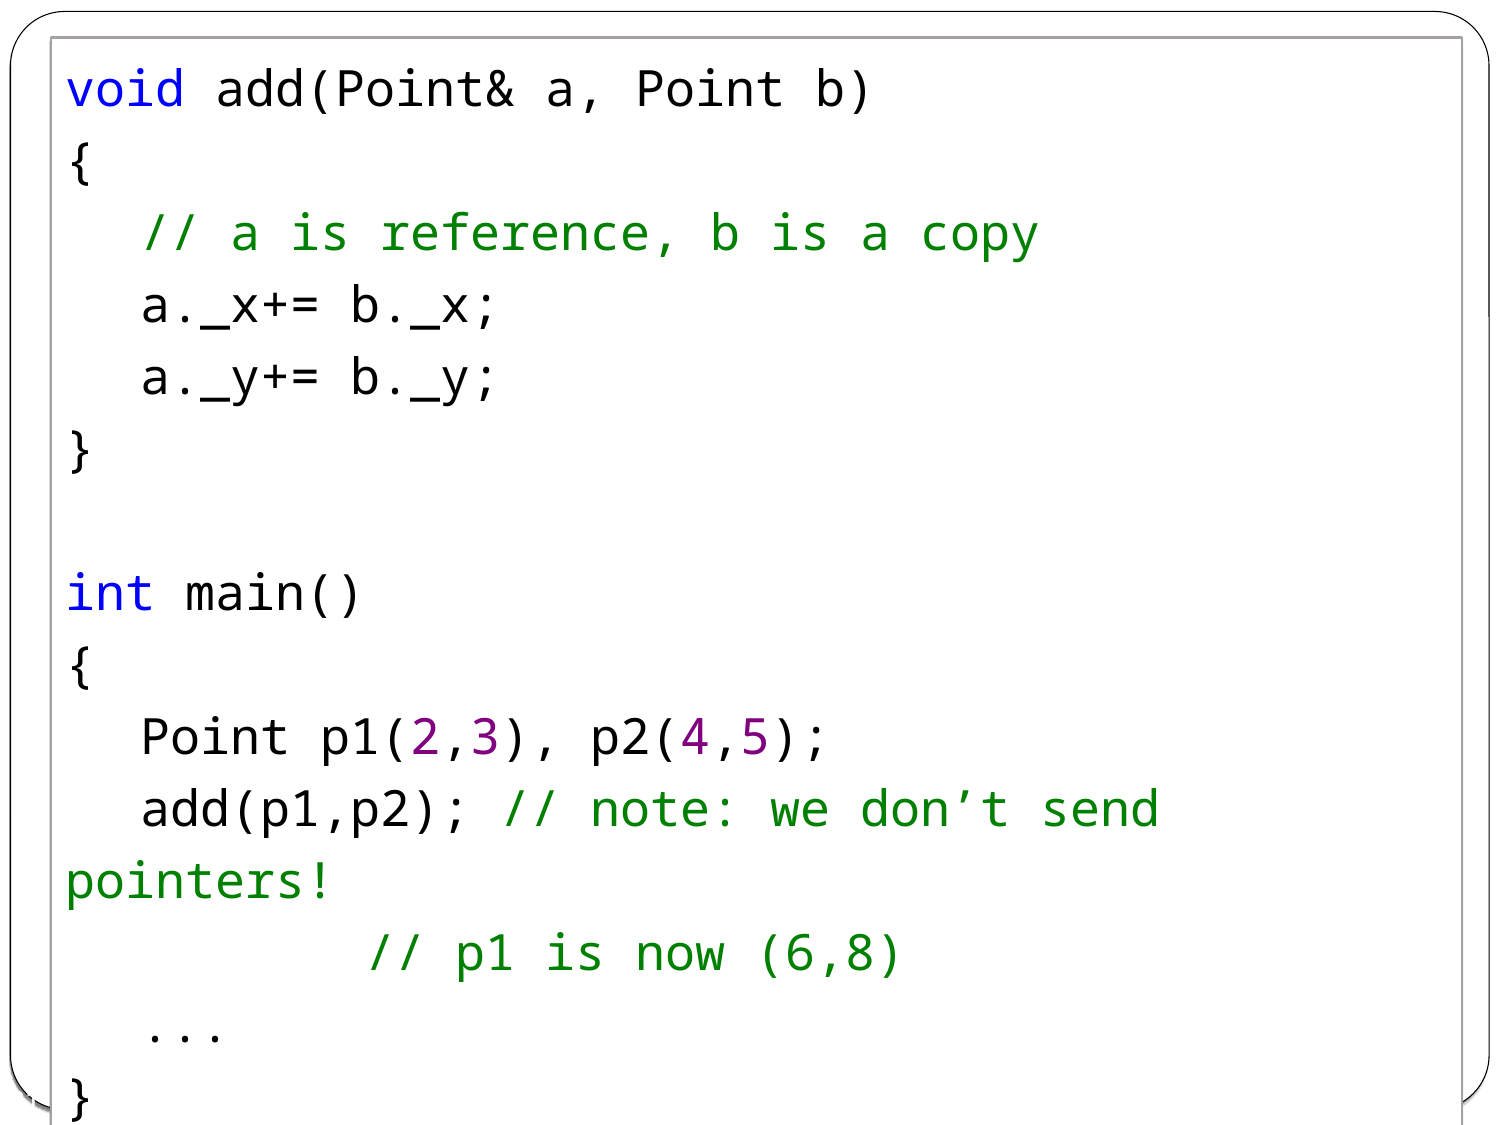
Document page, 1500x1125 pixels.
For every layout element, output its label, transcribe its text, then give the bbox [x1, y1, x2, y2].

text_box void add(Point& a, Point b) { // a is reference, b is a copy a._x+= b._x; a._y+= b._y; } int main() { Point p1(2,3), p2(4,5); add(p1,p2); // note: we don’t send pointers! // p1 is now (6,8) ... } [50, 37, 1463, 1125]
slide_number <number> [0, 1074, 50, 1125]
